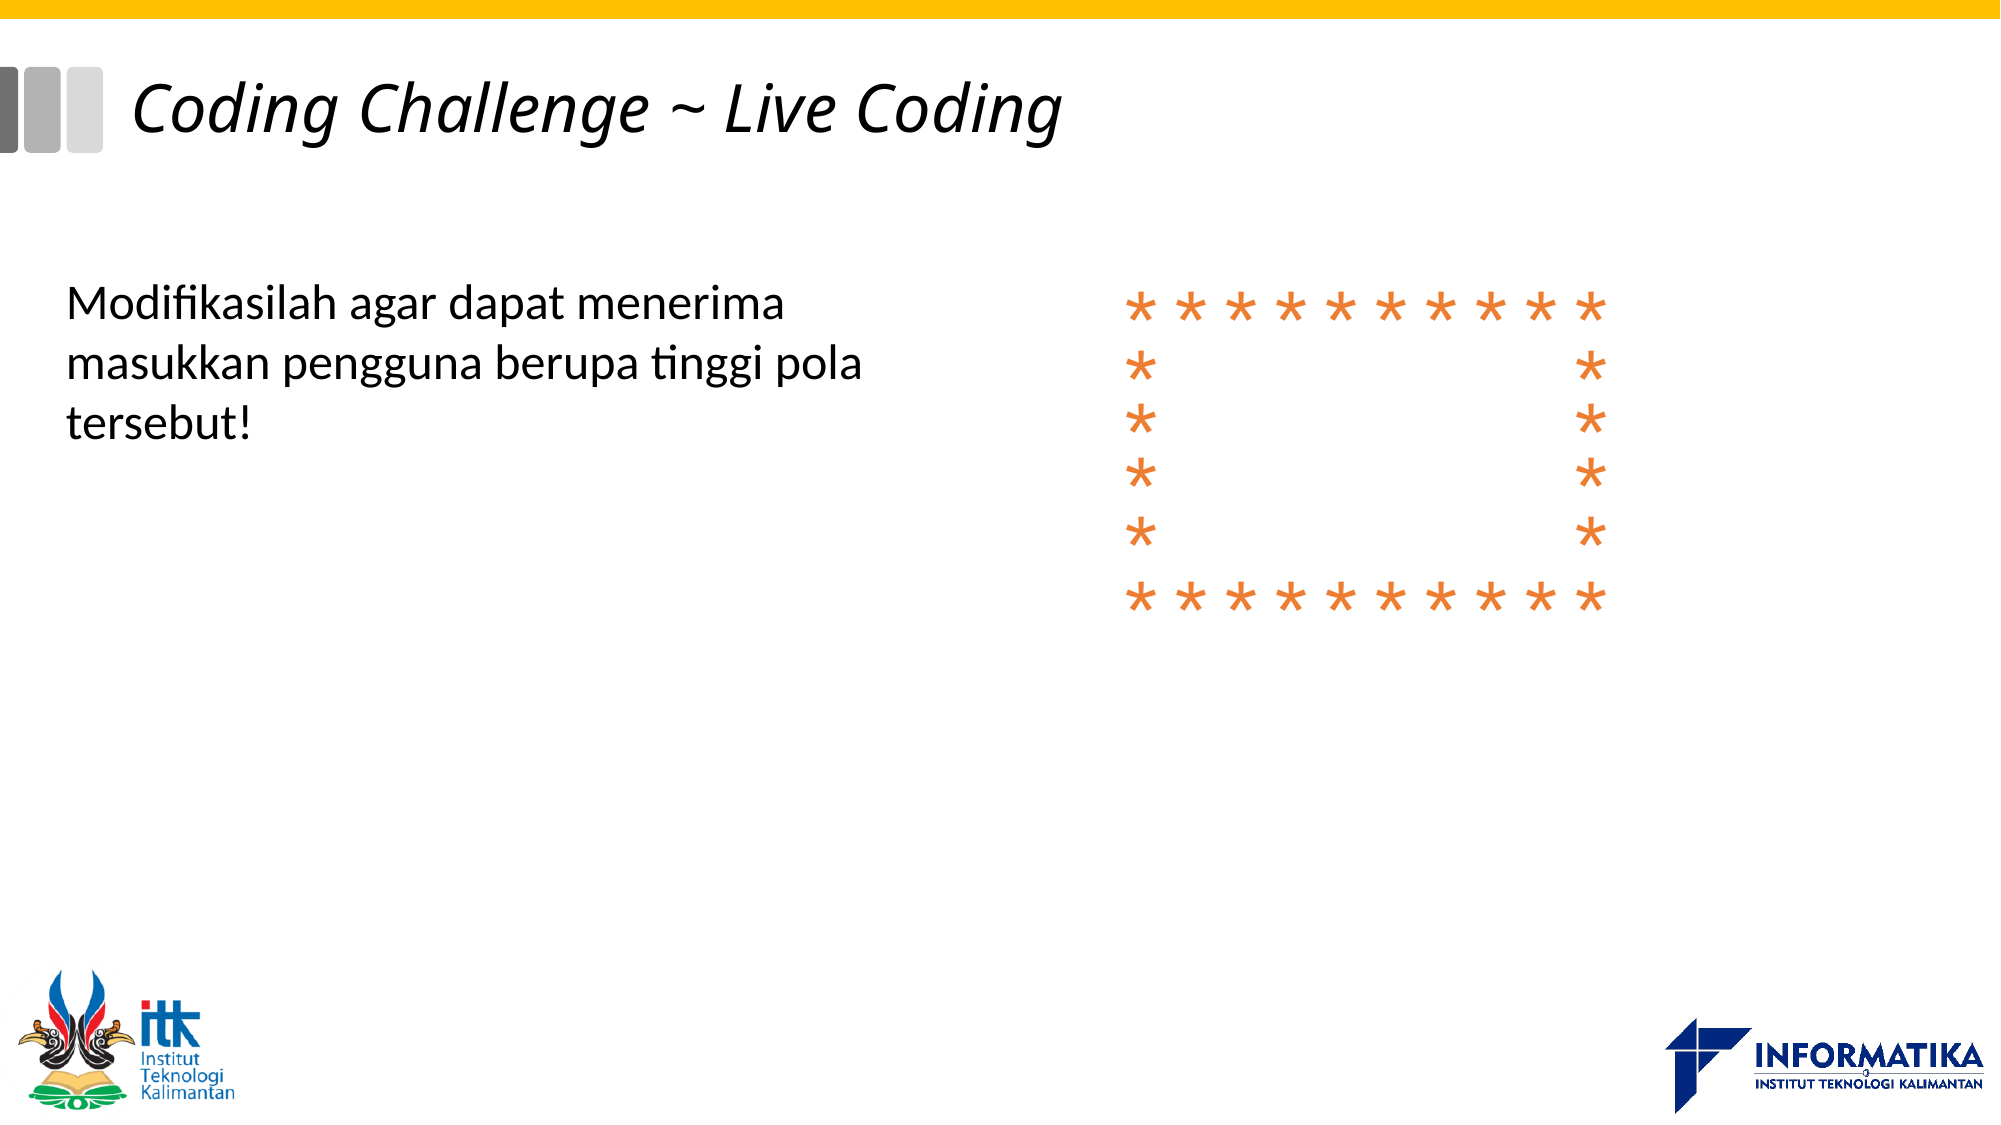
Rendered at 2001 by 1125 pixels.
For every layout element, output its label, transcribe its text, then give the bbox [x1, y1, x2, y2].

text_box [0, 0, 2000, 19]
text_box ********** [1101, 261, 1707, 321]
text_box * * [1101, 543, 1707, 602]
text_box ********** [1101, 602, 1707, 667]
picture [1664, 1017, 1984, 1114]
text_box * * [1101, 489, 1707, 543]
title Coding Challenge ~ Live Coding [110, 55, 1836, 192]
picture [0, 935, 253, 1125]
text_box * * [1101, 321, 1707, 436]
text_box * * [1101, 436, 1707, 489]
text_box Modifikasilah agar dapat menerima masukkan pengguna berupa tinggi pola tersebut! [51, 261, 938, 457]
